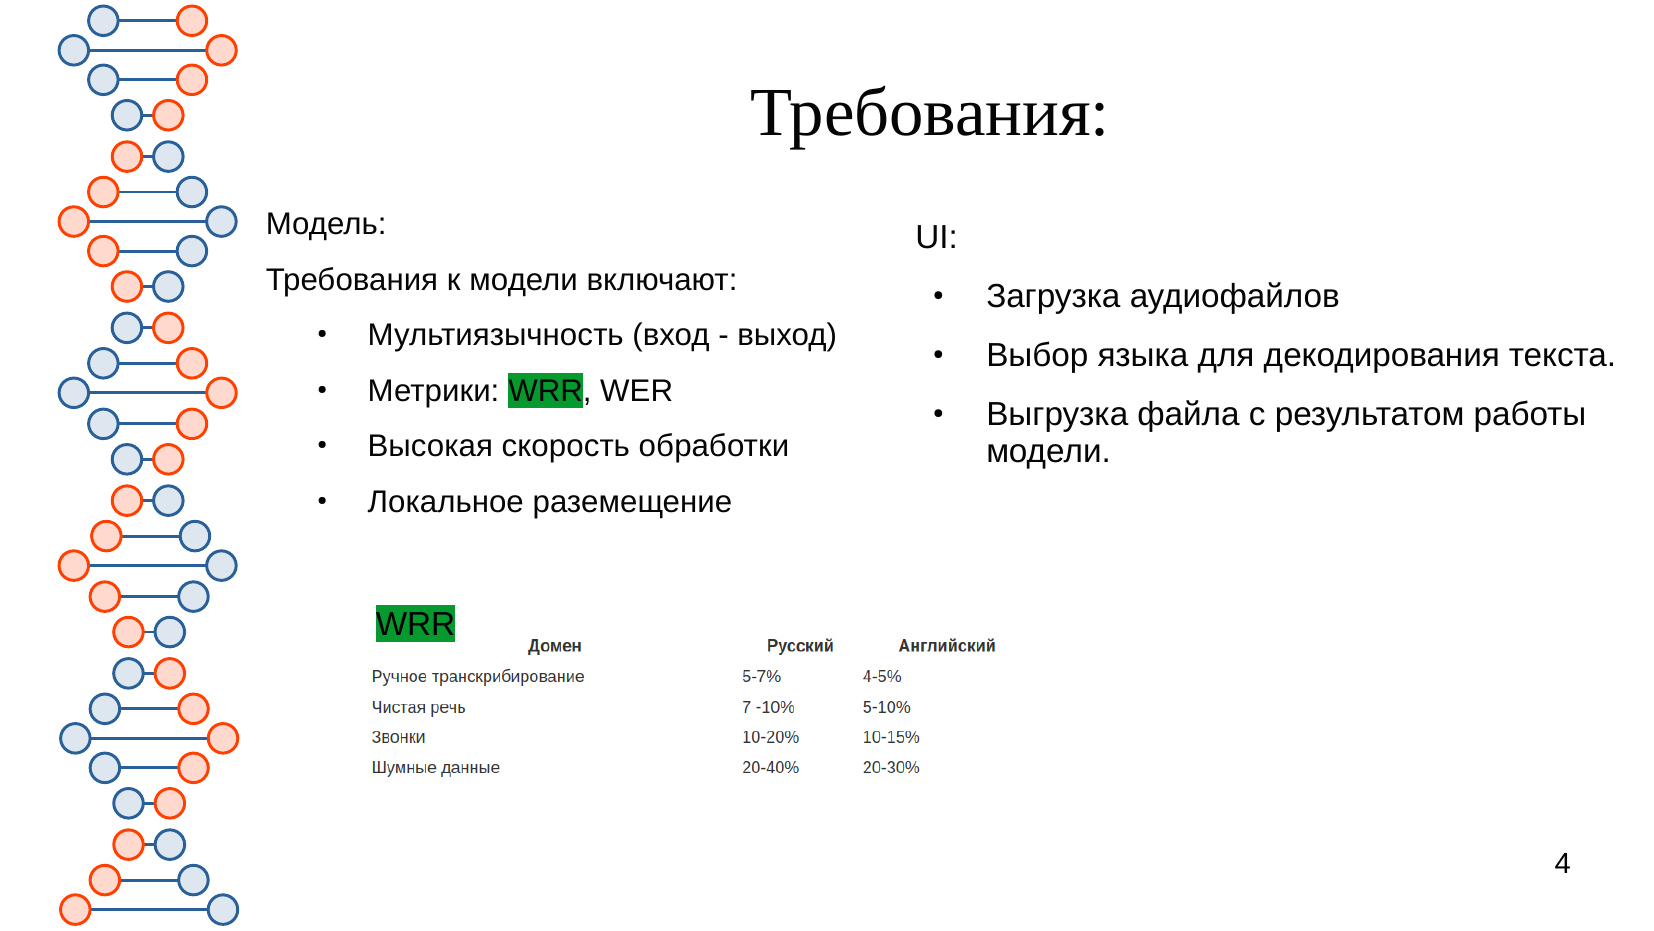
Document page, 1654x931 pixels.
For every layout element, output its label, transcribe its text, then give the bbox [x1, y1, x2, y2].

list Модель: Требования к модели включают: Мультиязычность (вход - выход) Метрики: WRR, WER Высокая скорость обработки Локальное раземещение [265, 206, 945, 591]
list UI: Загрузка аудиофайлов Выбор языка для декодирования текста. Выгрузка файла с результатом работы модели. [915, 218, 1625, 591]
picture [352, 612, 1063, 798]
title Требования: [265, 35, 1595, 189]
text_box WRR [361, 597, 471, 650]
